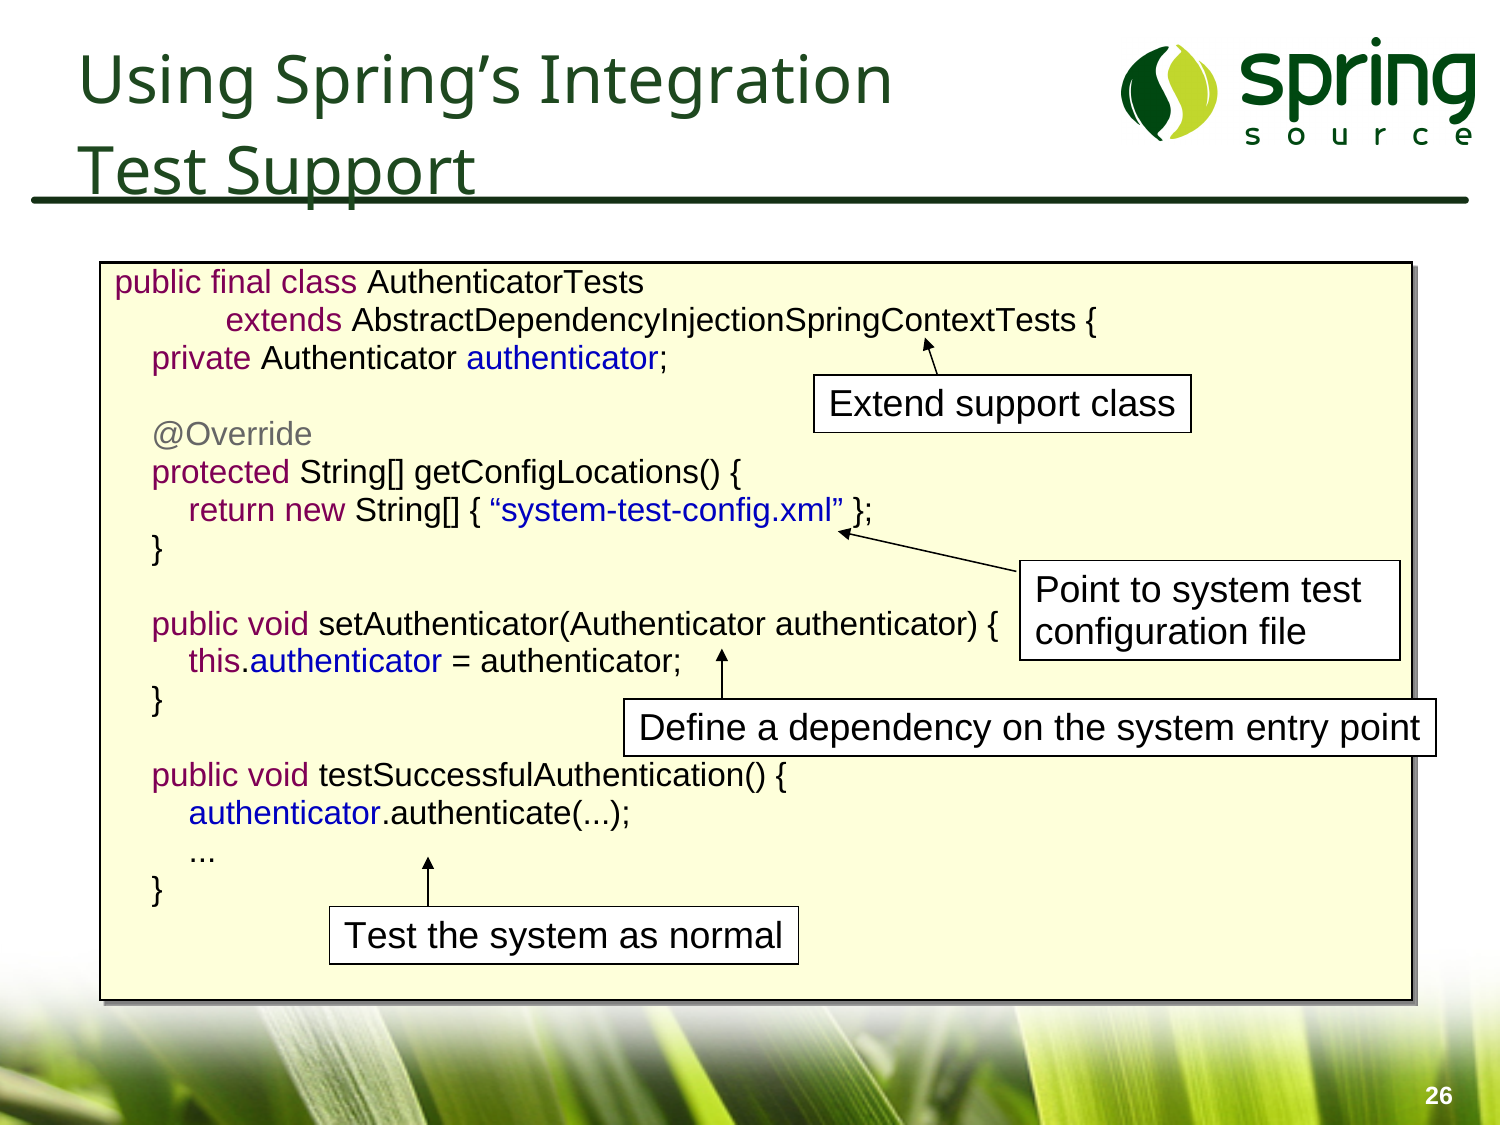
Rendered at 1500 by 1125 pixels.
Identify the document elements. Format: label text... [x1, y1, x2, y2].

text_box Test the system as normal [329, 906, 799, 965]
picture [1413, 37, 1475, 145]
picture [0, 944, 1500, 1125]
title Using Spring’s Integration Test Support [62, 24, 1413, 213]
text_box Define a dependency on the system entry point [623, 698, 1436, 757]
list public final class AuthenticatorTests extends AbstractDependencyInjectionSpringContextTests { private Authenticator authenticator; @Override protected String[] getConfigLocations() { return new String[] { “system-test-config.xml” }; } public void setAuthenticator(Authenticator authenticator) { this.authenticator = authenticator; } public void testSuccessfulAuthentication() { authenticator.authenticate(...); ... } [99, 262, 1413, 1001]
text_box Extend support class [813, 375, 1192, 433]
text_box Point to system test configuration file [1020, 560, 1401, 660]
